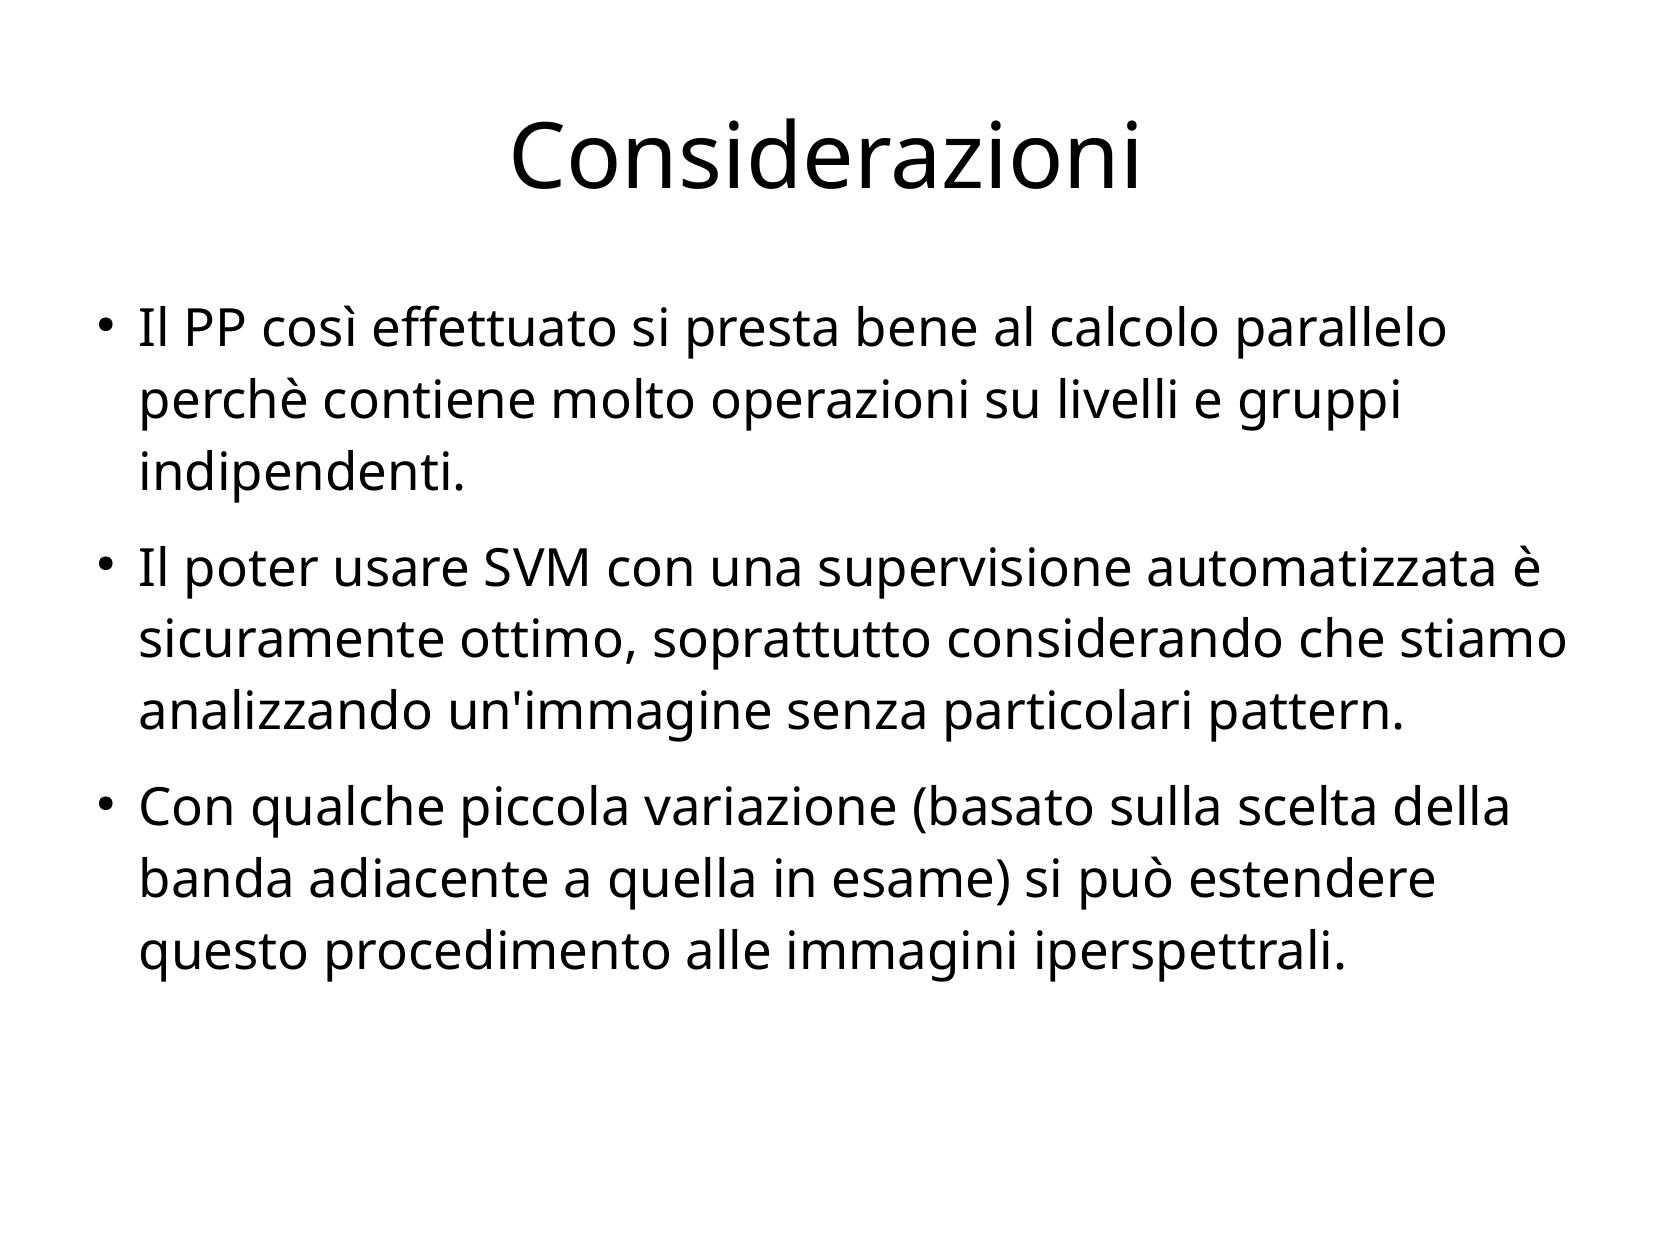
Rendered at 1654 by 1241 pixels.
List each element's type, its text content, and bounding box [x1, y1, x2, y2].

list Il PP così effettuato si presta bene al calcolo parallelo perchè contiene molto operazioni su livelli e gruppi indipendenti. Il poter usare SVM con una supervisione automatizzata è sicuramente ottimo, soprattutto considerando che stiamo analizzando un'immagine senza particolari pattern. Con qualche piccola variazione (basato sulla scelta della banda adiacente a quella in esame) si può estendere questo procedimento alle immagini iperspettrali. [82, 290, 1571, 1010]
title Considerazioni [82, 49, 1571, 257]
